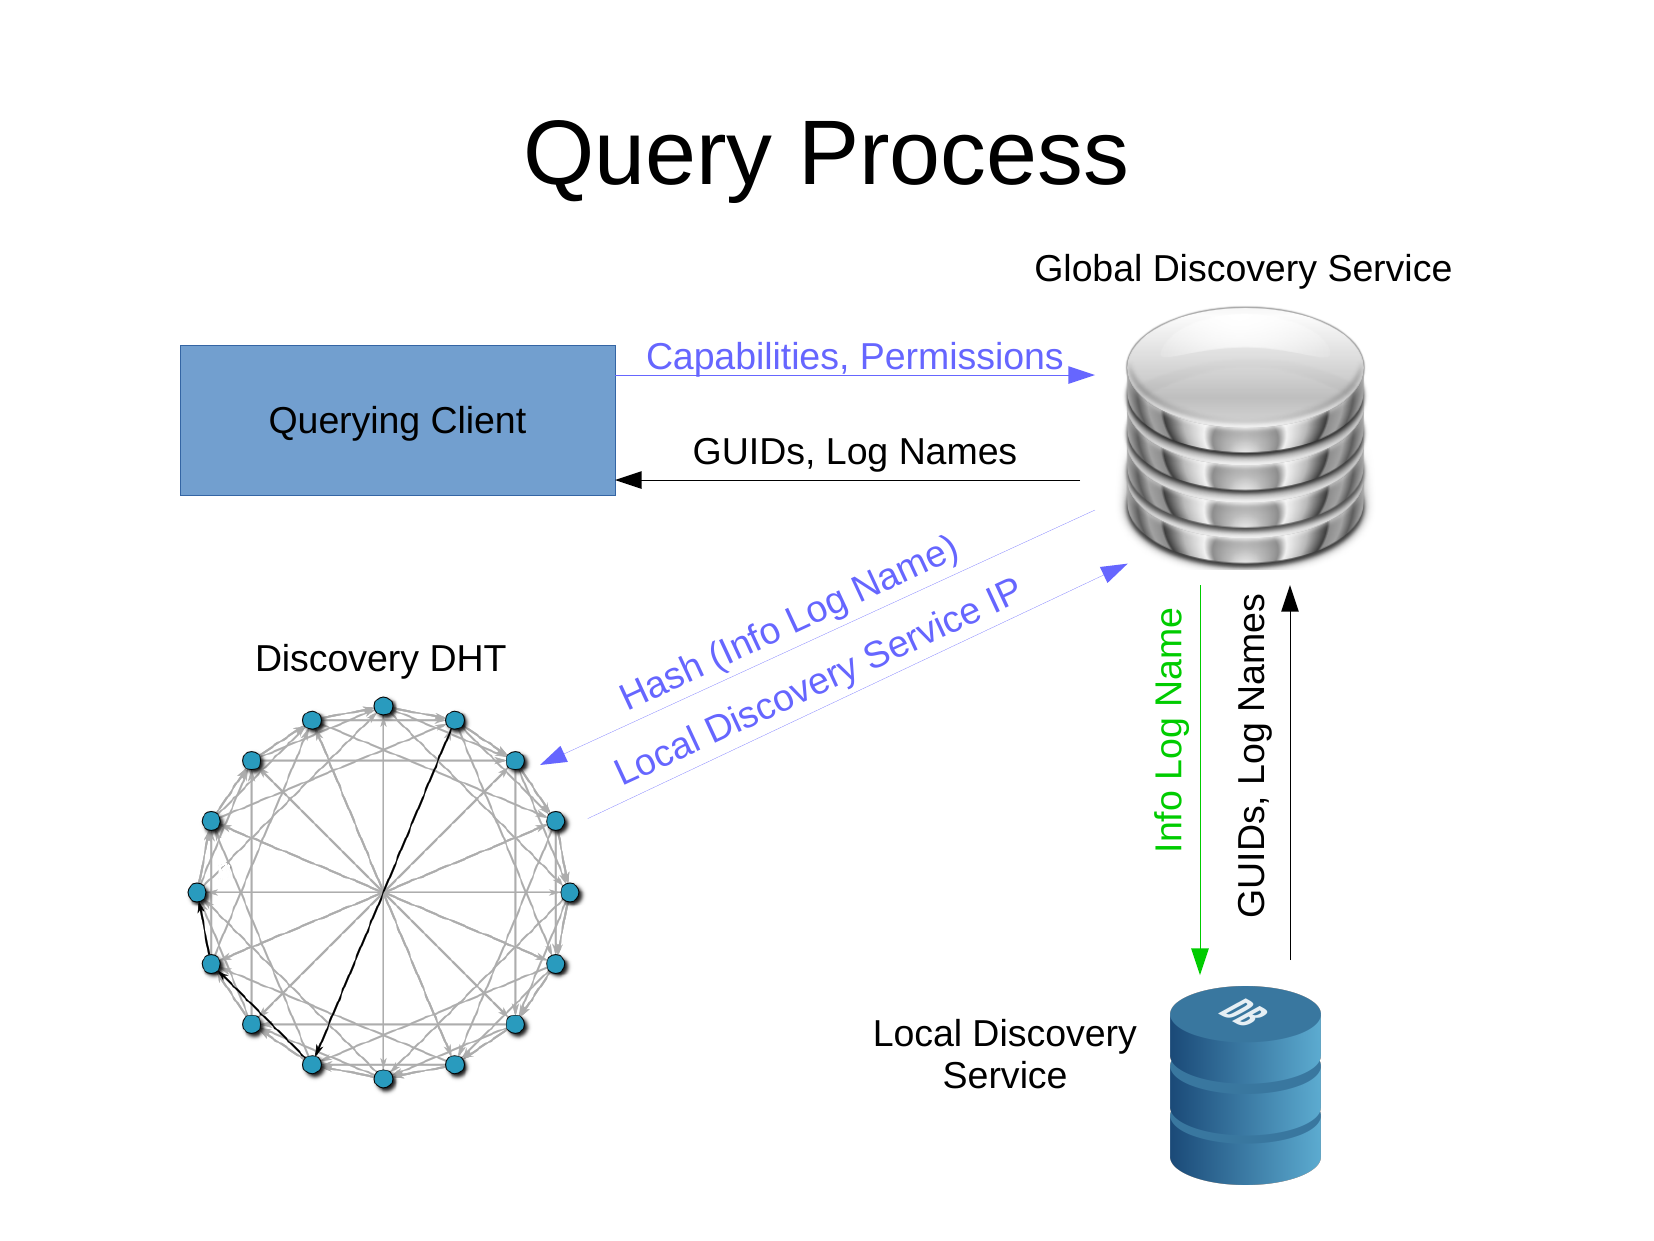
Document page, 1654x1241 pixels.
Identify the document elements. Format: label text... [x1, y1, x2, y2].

text_box Discovery DHT [230, 630, 531, 687]
text_box Querying Client [180, 345, 616, 496]
text_box Info Log Name [1140, 573, 1222, 889]
text_box GUIDs, Log Names [1222, 567, 1322, 946]
picture [1170, 986, 1321, 1186]
text_box Global Discovery Service [1010, 240, 1476, 297]
picture [150, 659, 616, 1126]
text_box Local Discovery Service [855, 1005, 1156, 1104]
title Query Process [82, 49, 1571, 257]
text_box Local Discovery Service IP [588, 553, 1048, 809]
picture [1110, 299, 1381, 571]
text_box Capabilities, Permissions [615, 328, 1096, 375]
text_box Hash (Info Log Name) [558, 494, 1018, 750]
text_box Capabilities, Permissions [615, 376, 1096, 386]
text_box GUIDs, Log Names [615, 423, 1096, 481]
